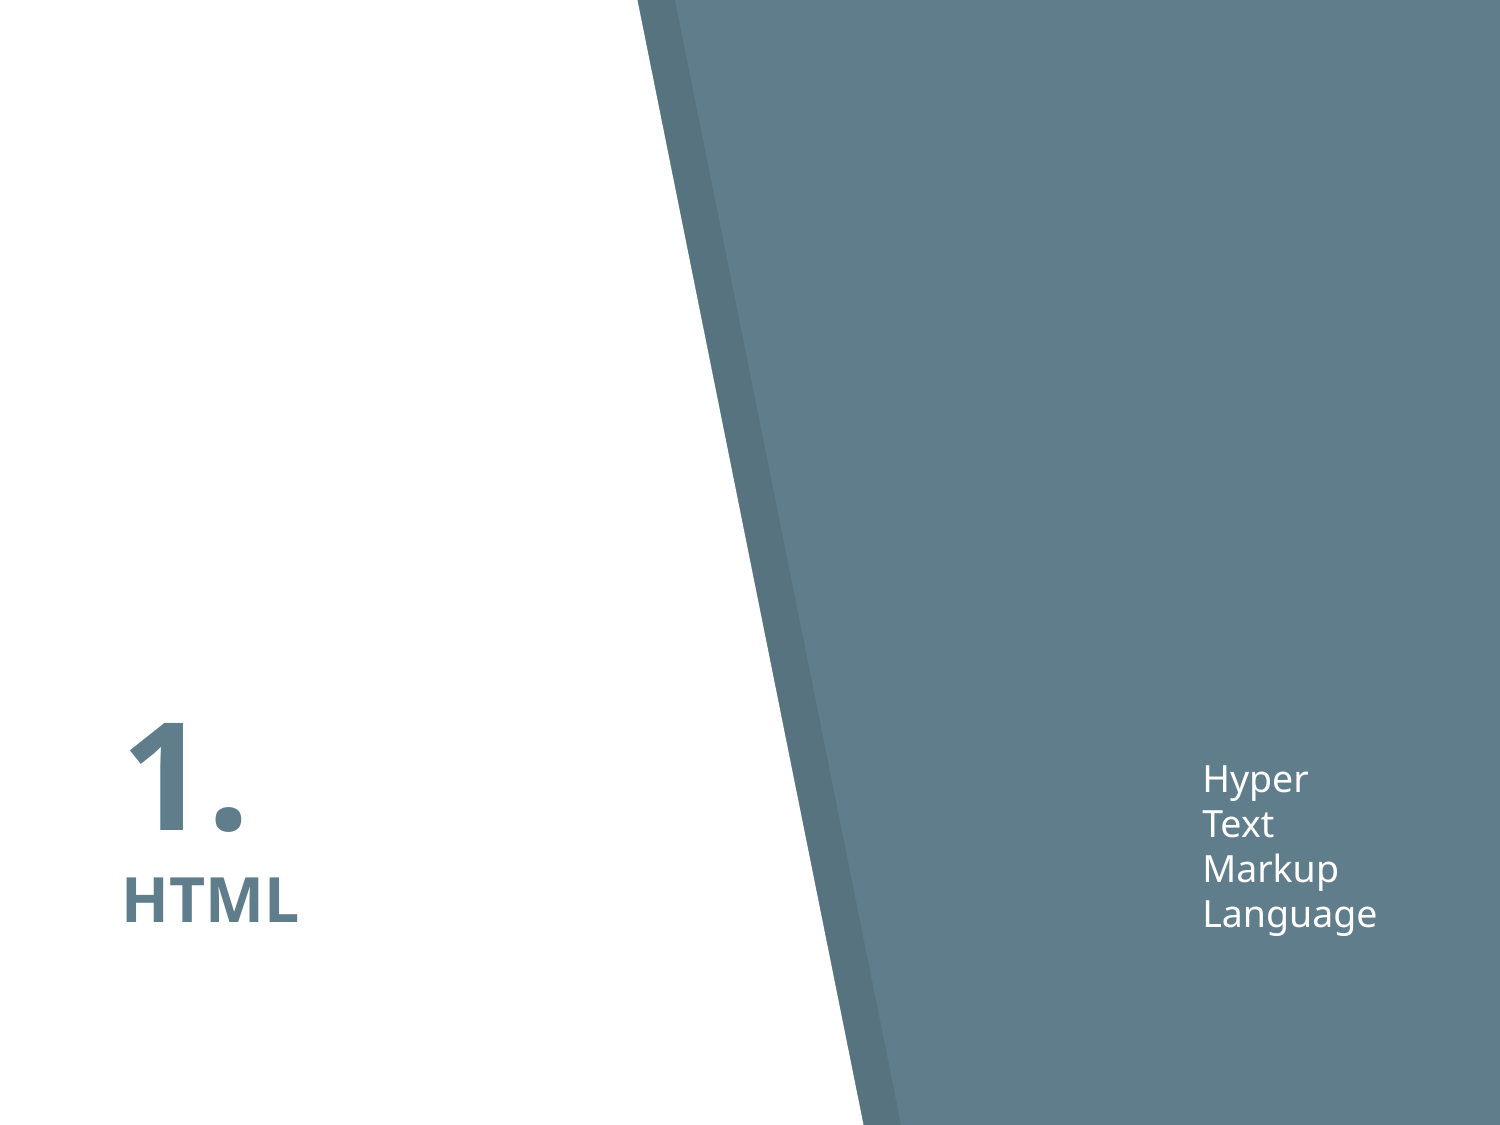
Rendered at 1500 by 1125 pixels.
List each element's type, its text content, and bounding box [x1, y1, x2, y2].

subtitle Hyper Text Markup Language [1187, 724, 1500, 951]
title 1. HTML [106, 296, 685, 951]
